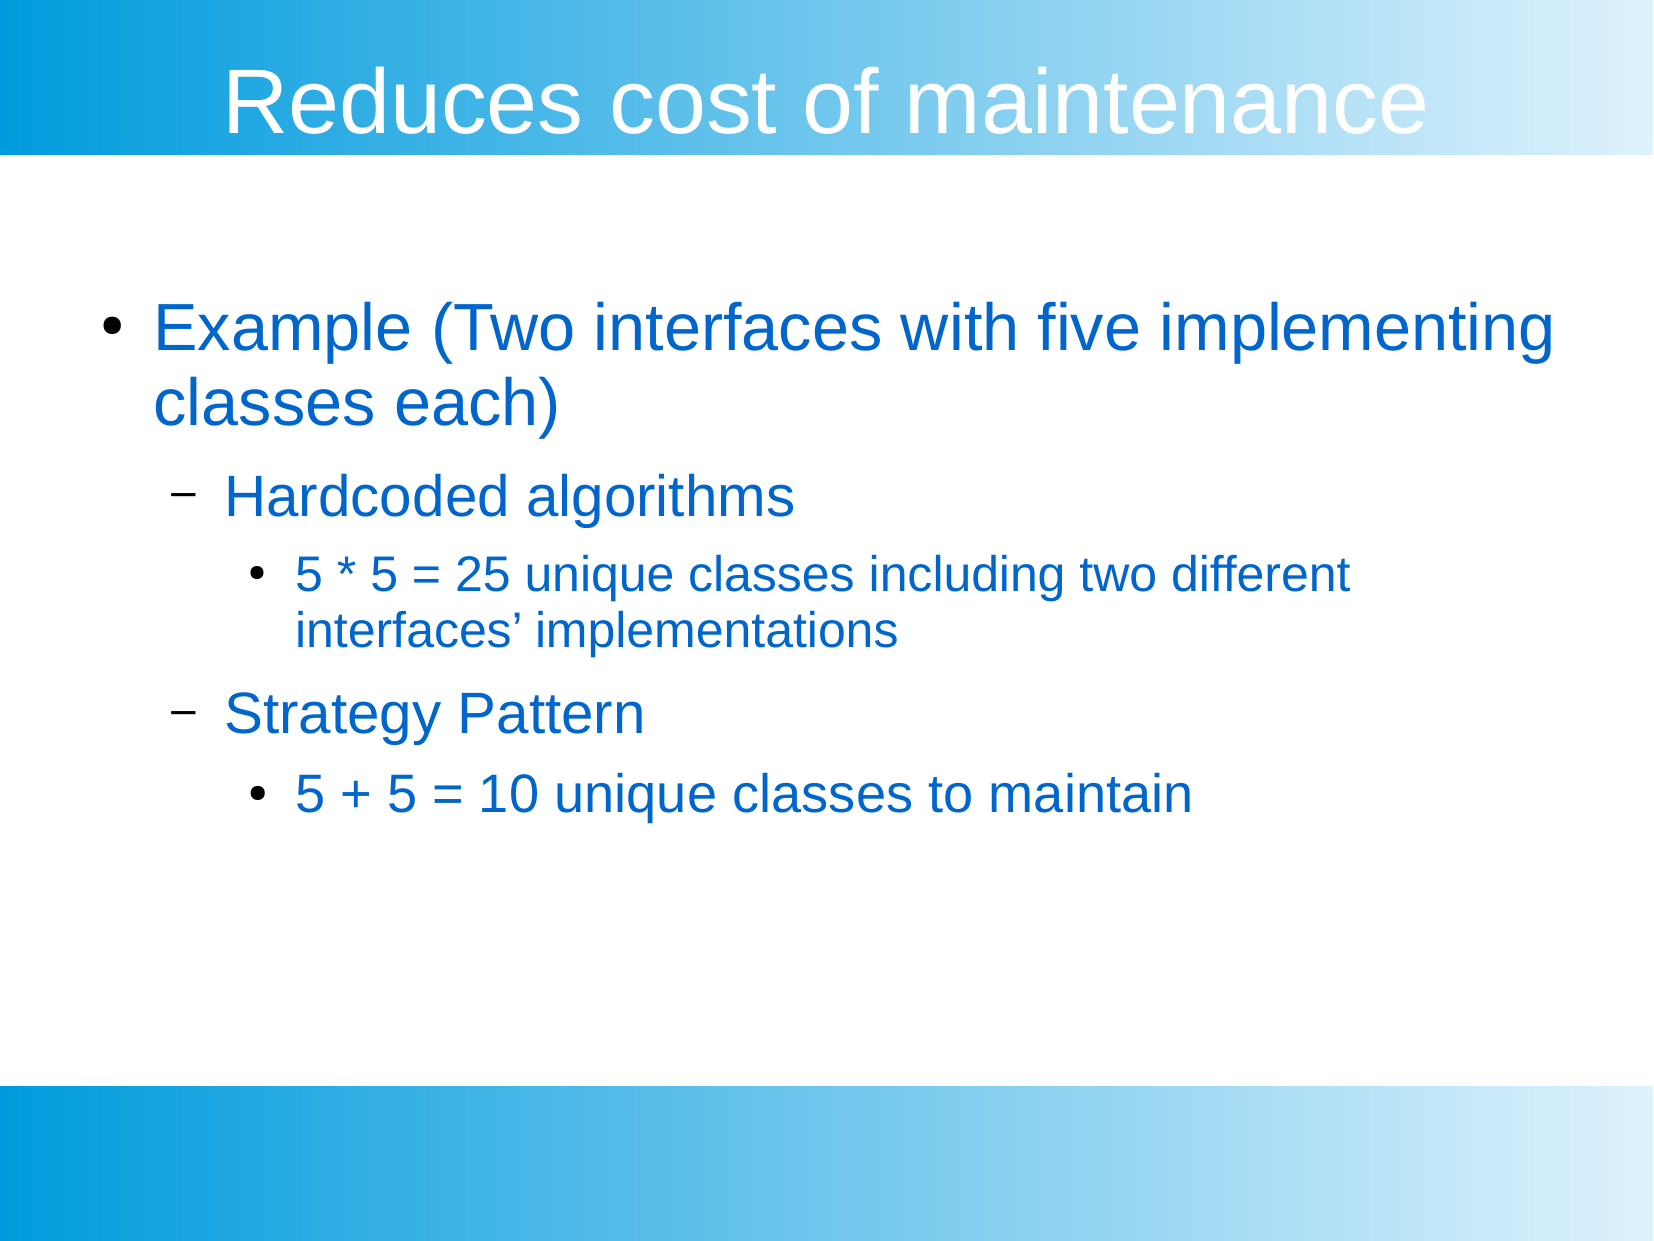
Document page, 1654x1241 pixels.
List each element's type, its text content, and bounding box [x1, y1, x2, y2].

title Reduces cost of maintenance [82, 49, 1571, 155]
list Example (Two interfaces with five implementing classes each) Hardcoded algorithms 5 * 5 = 25 unique classes including two different interfaces’ implementations Strategy Pattern 5 + 5 = 10 unique classes to maintain [82, 290, 1571, 1010]
